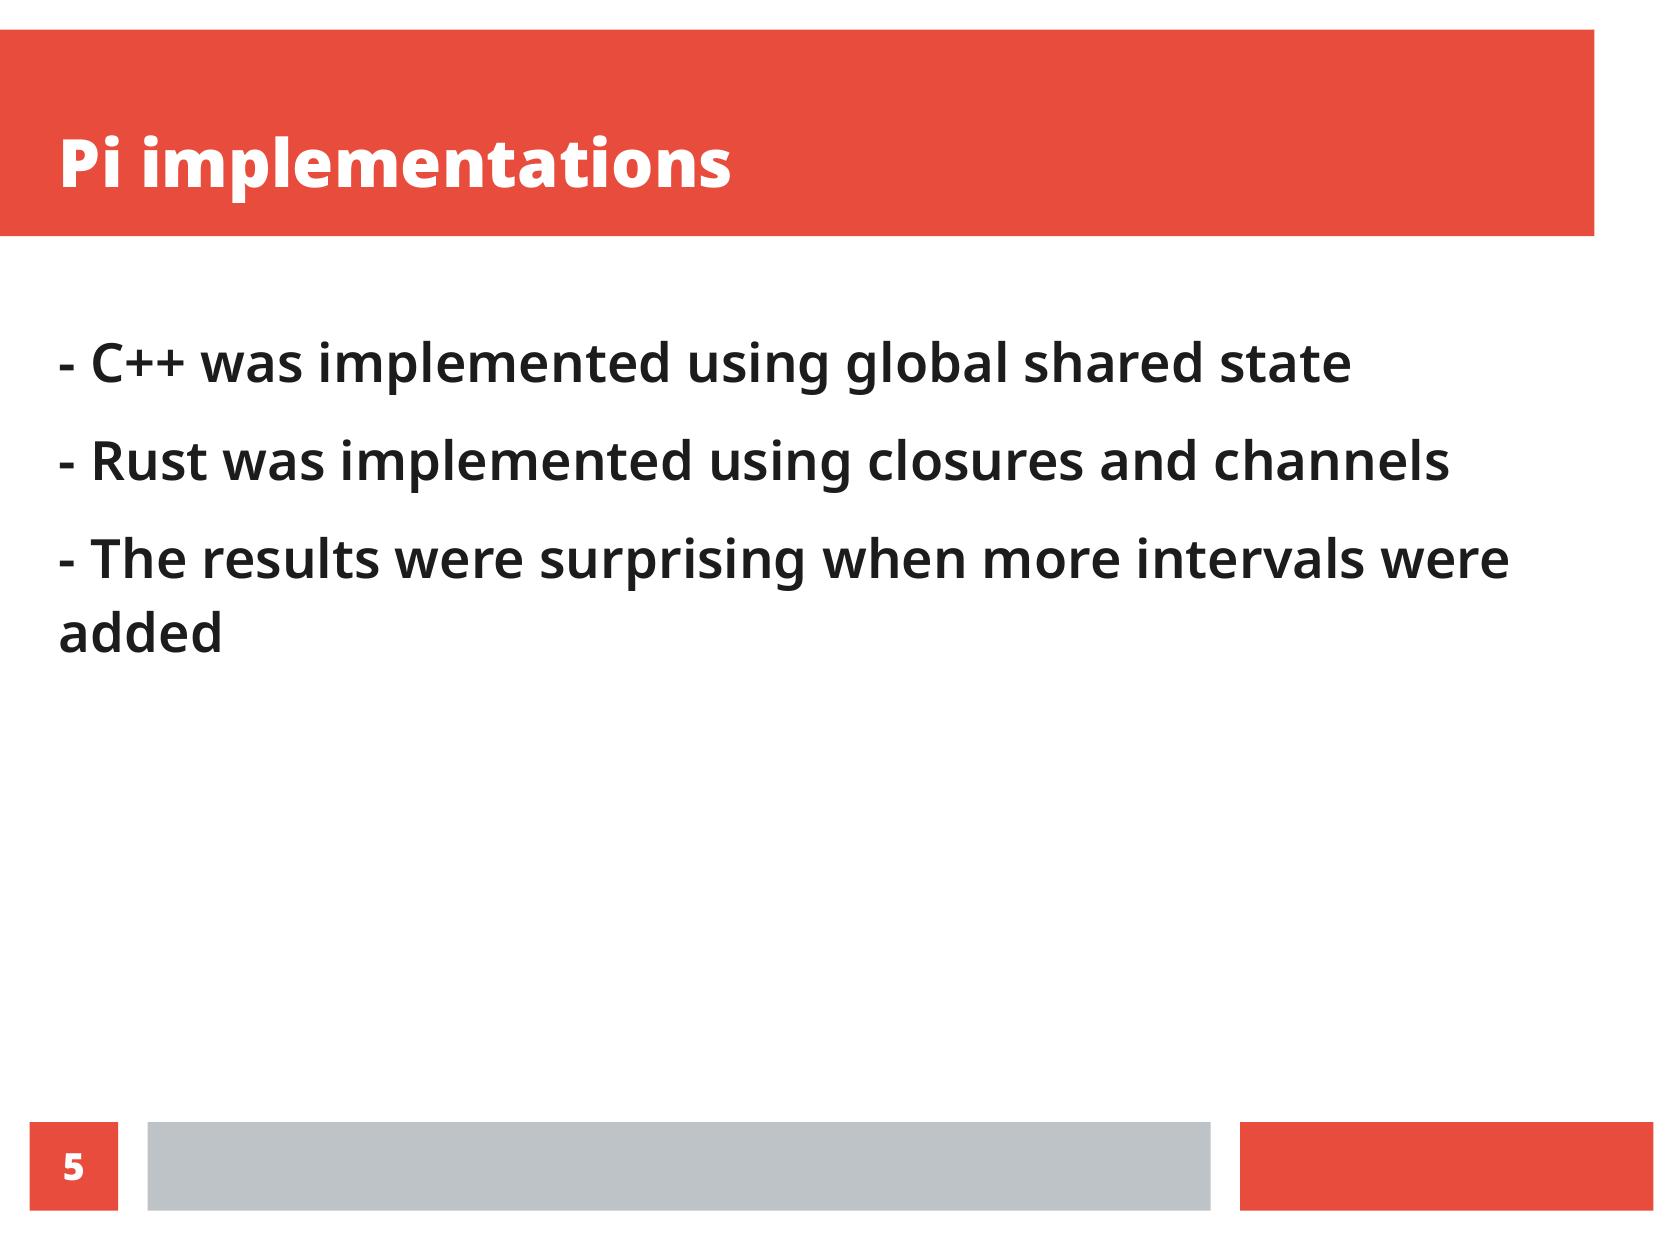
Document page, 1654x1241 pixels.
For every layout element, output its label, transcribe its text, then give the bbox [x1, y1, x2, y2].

title Pi implementations [59, 59, 1595, 207]
list - C++ was implemented using global shared state - Rust was implemented using closures and channels - The results were surprising when more intervals were added [59, 324, 1565, 1093]
